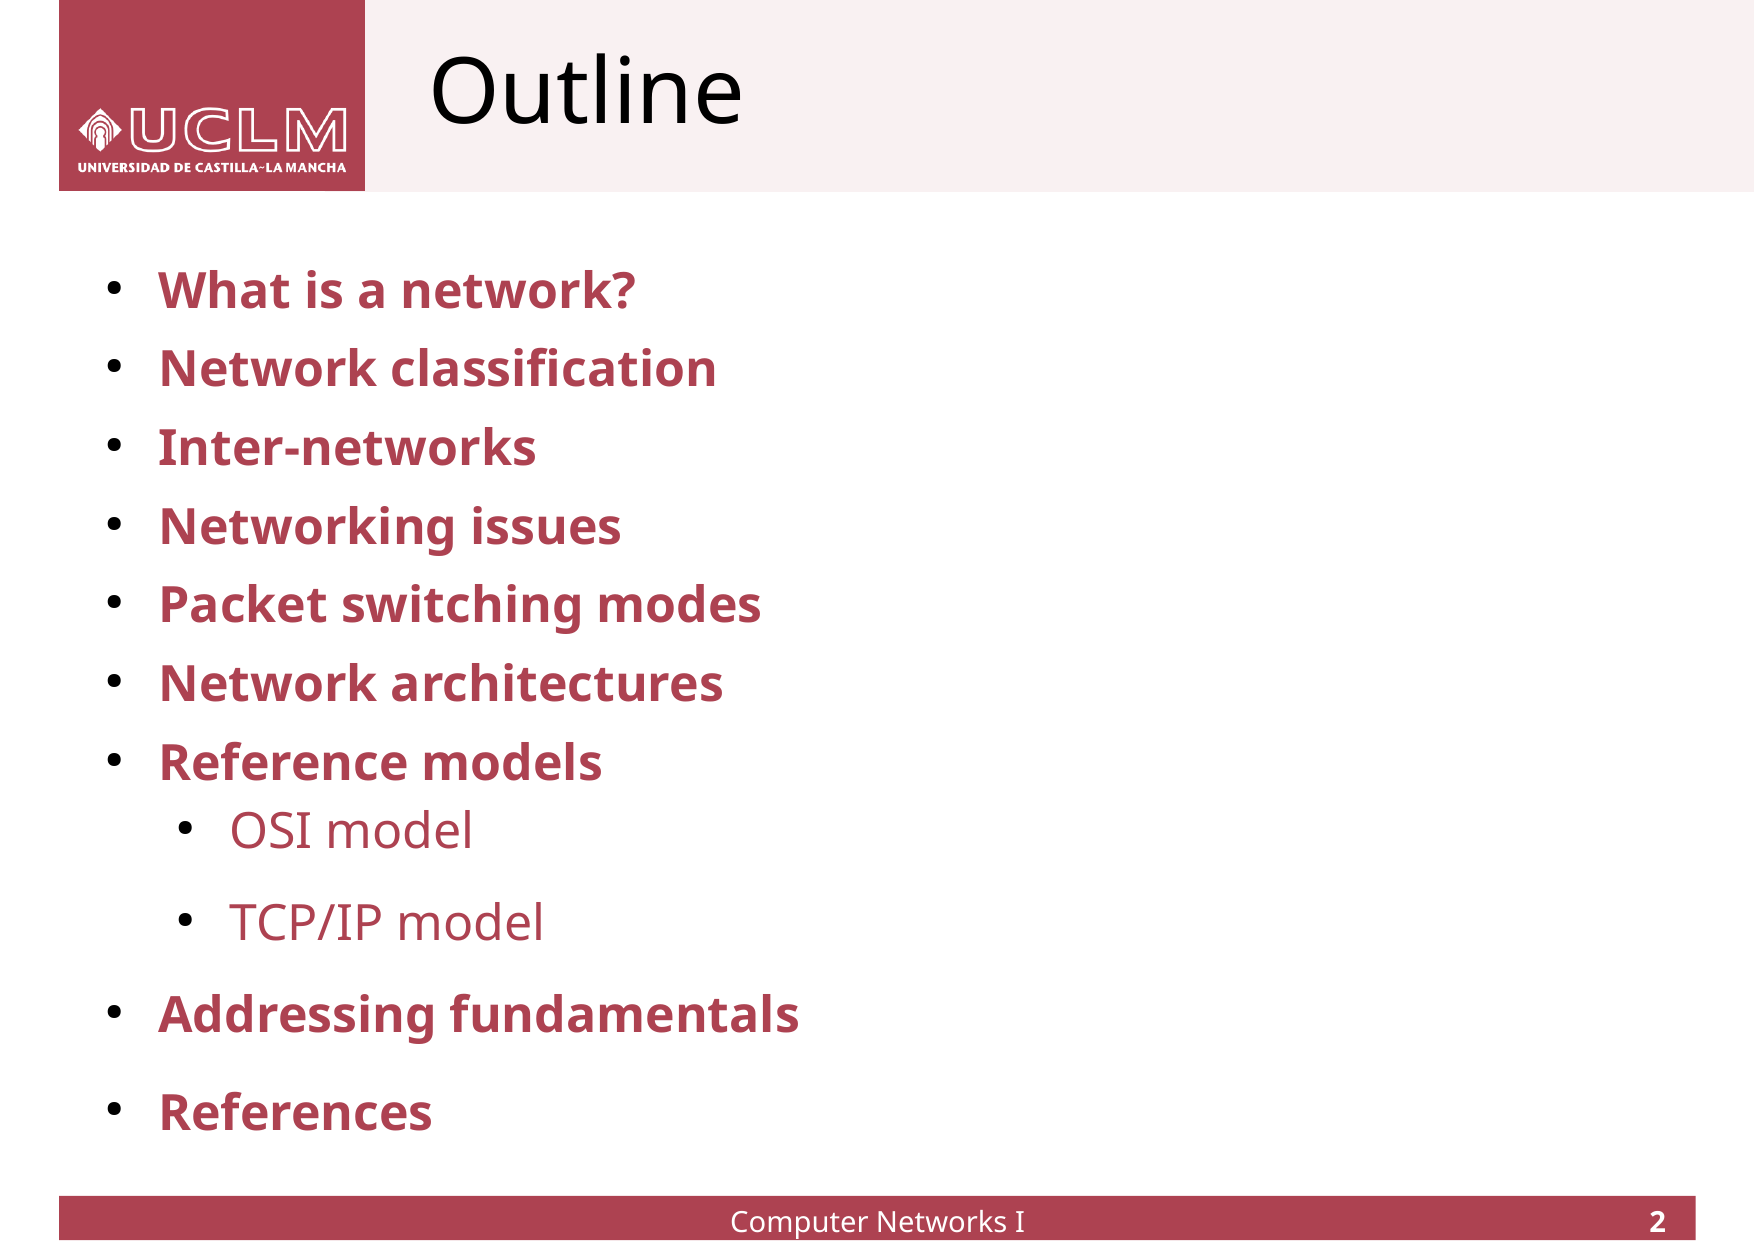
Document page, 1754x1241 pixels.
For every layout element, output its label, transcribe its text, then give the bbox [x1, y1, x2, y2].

list What is a network? Network classification Inter-networks Networking issues Packet switching modes Network architectures Reference models OSI model TCP/IP model Addressing fundamentals References [87, 254, 1667, 1074]
title Outline [413, 34, 1667, 154]
picture [59, 0, 365, 191]
